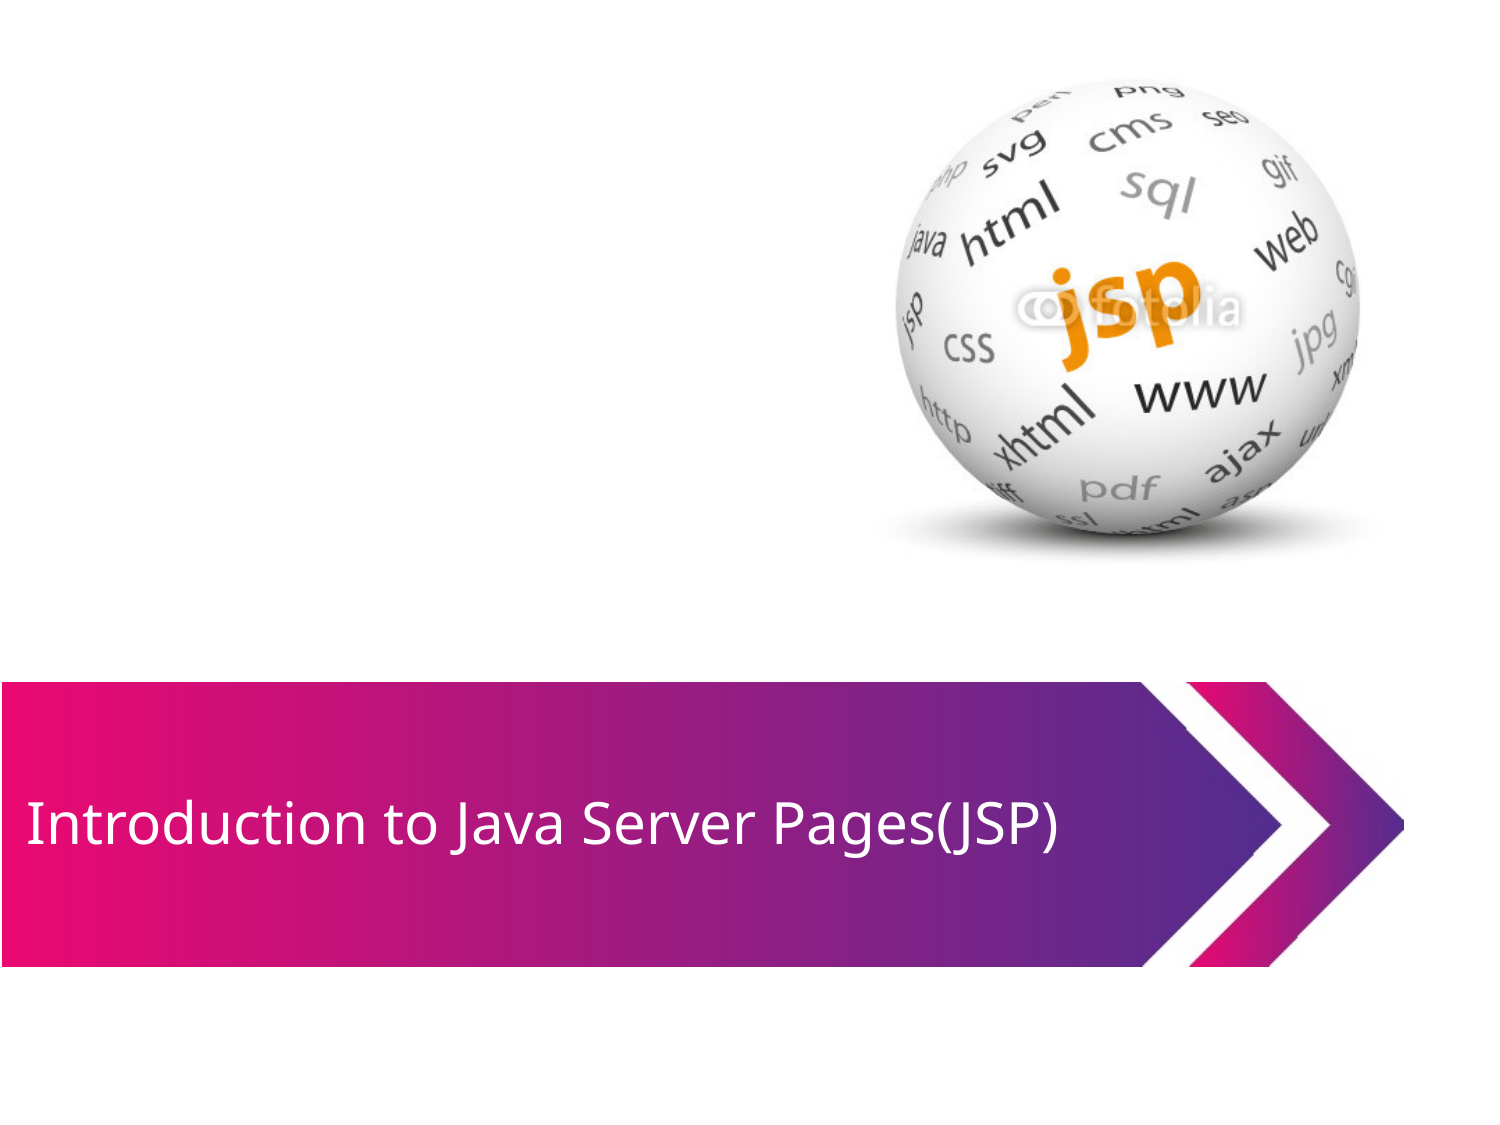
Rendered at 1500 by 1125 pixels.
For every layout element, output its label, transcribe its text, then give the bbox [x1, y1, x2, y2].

picture [850, 35, 1406, 579]
text_box Introduction to Java Server Pages(JSP) [11, 775, 1099, 927]
picture [2, 682, 1404, 967]
